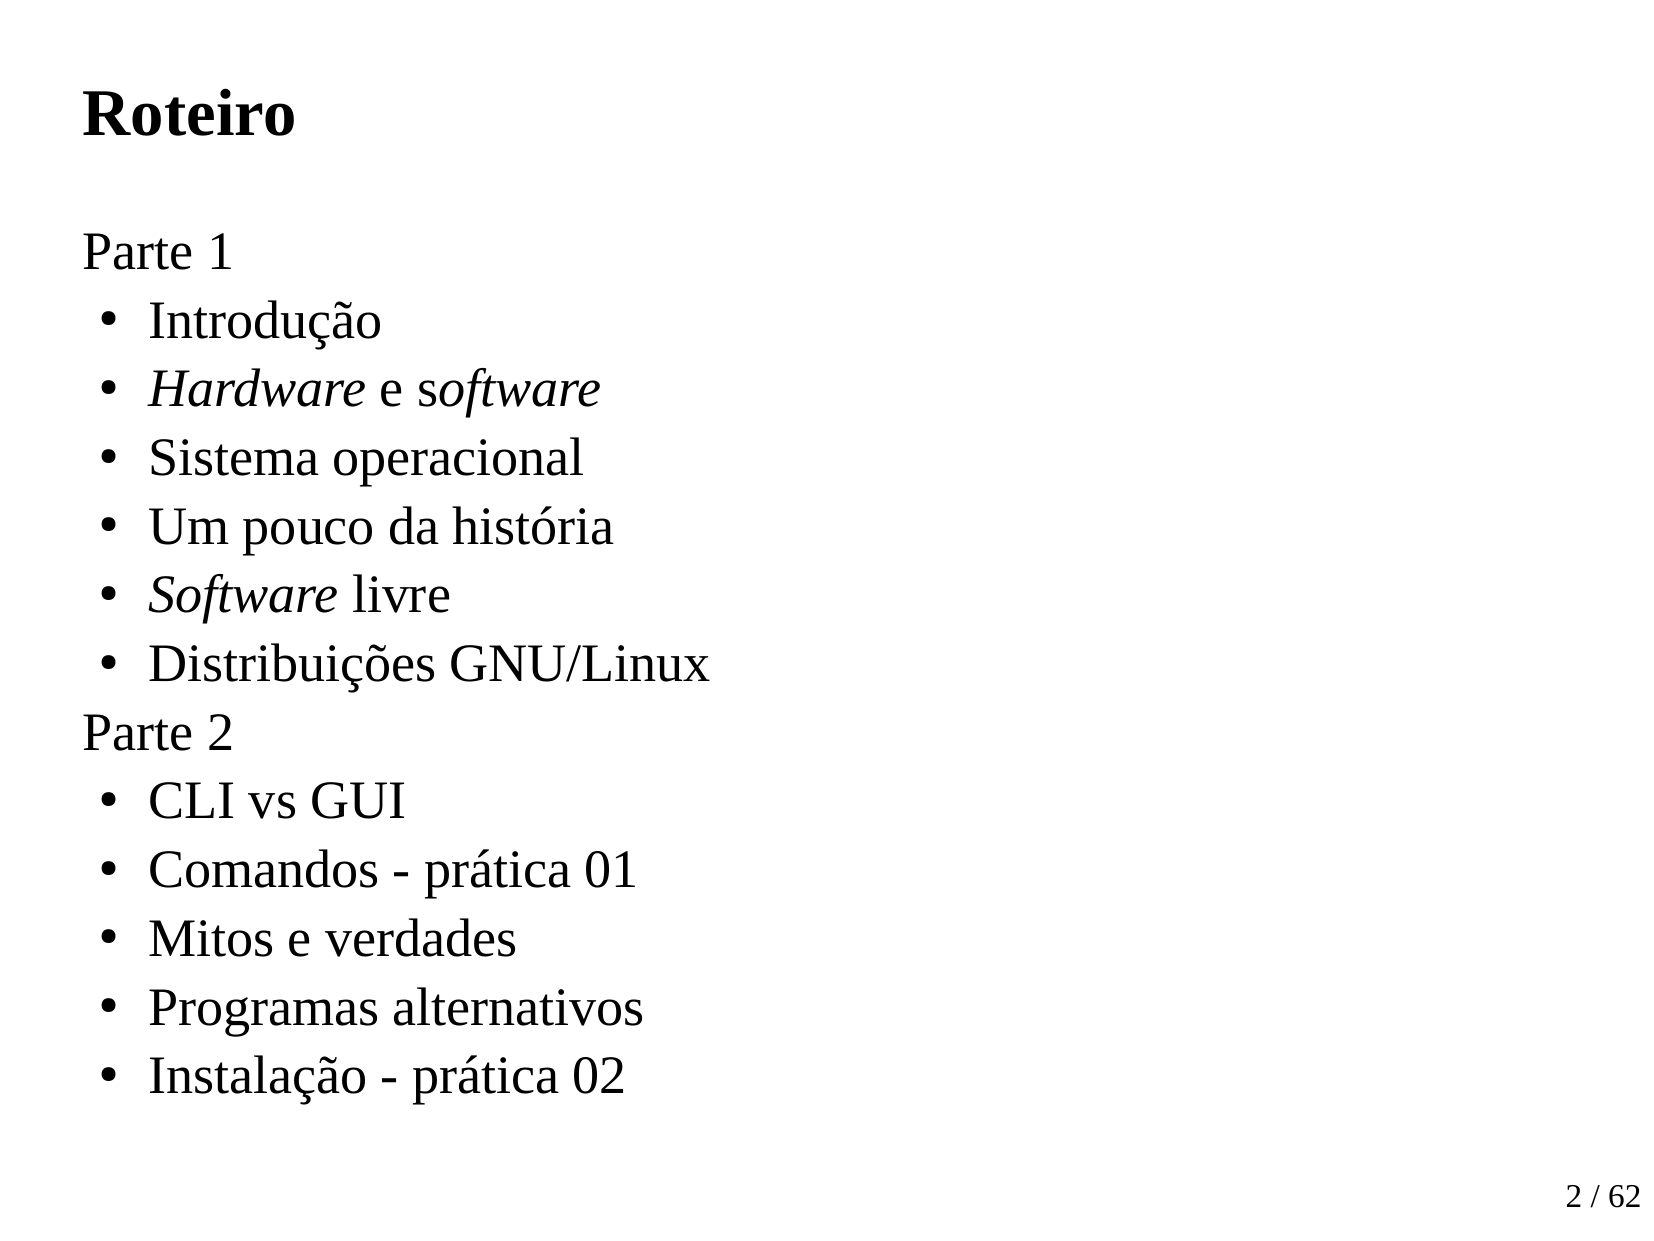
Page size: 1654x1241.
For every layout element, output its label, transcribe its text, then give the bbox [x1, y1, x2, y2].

title Roteiro [82, 49, 1571, 178]
list Parte 1 Introdução Hardware e software Sistema operacional Um pouco da história Software livre Distribuições GNU/Linux Parte 2 CLI vs GUI Comandos - prática 01 Mitos e verdades Programas alternativos Instalação - prática 02 [82, 212, 1571, 1111]
